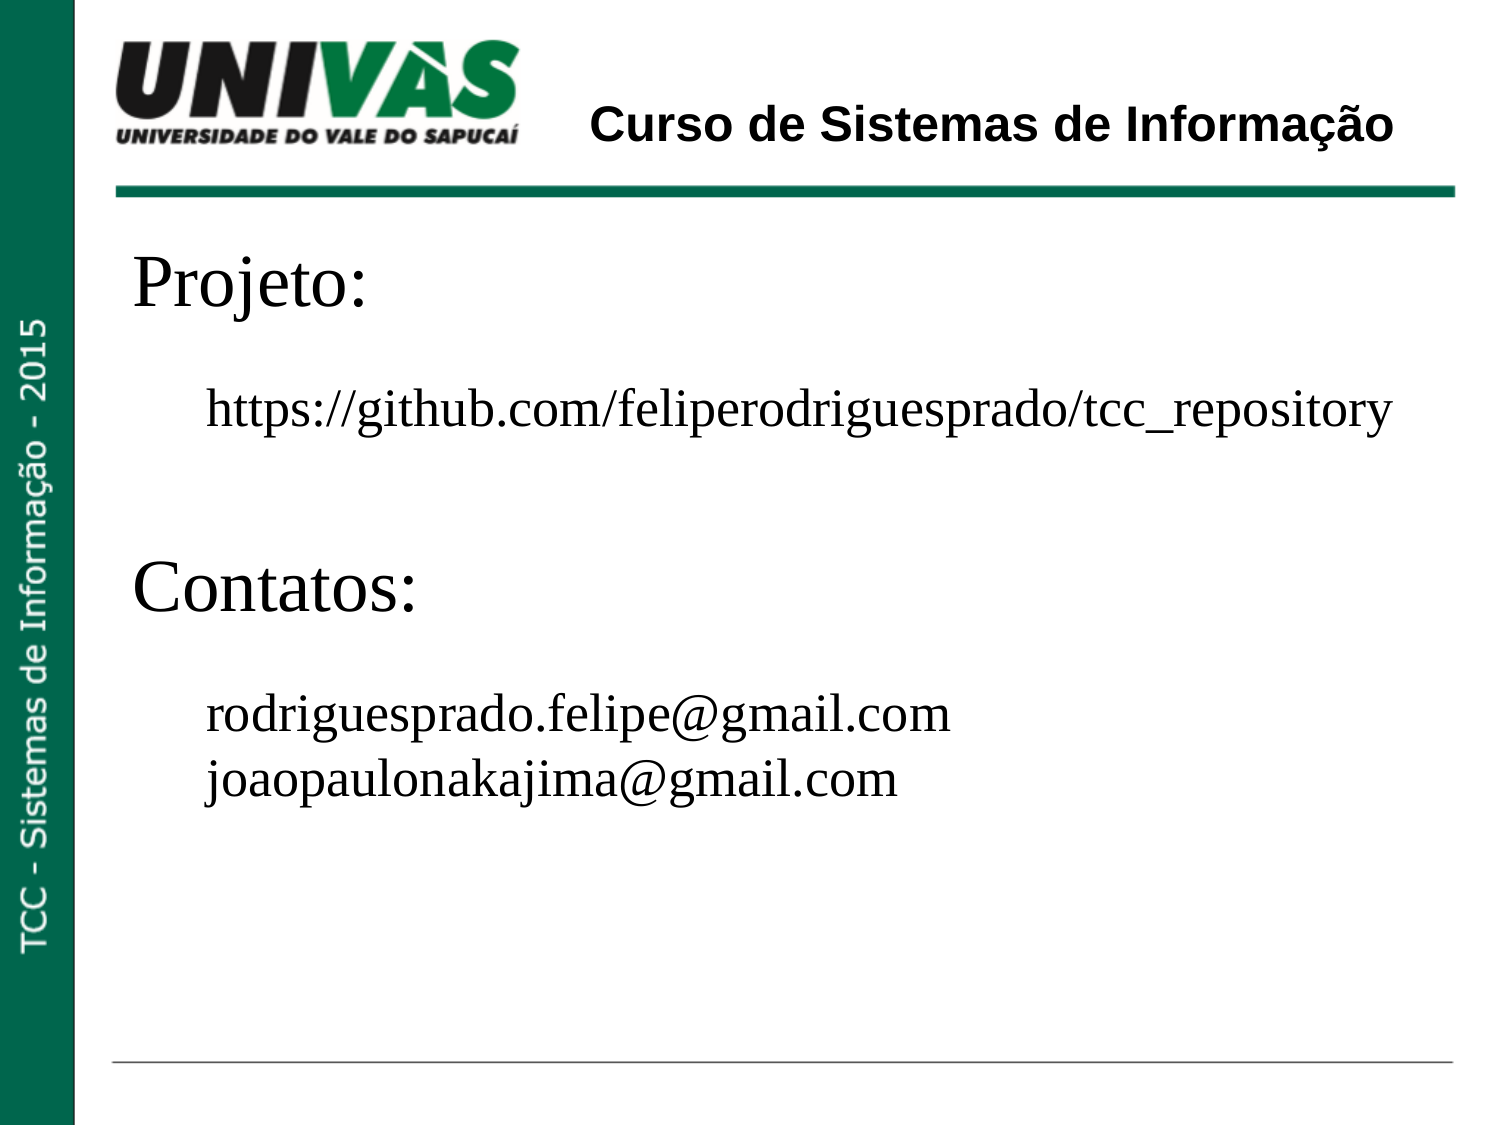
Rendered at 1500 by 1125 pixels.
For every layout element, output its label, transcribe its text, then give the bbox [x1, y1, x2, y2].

title Curso de Sistemas de Informação [531, 46, 1453, 197]
text_box Projeto: https://github.com/feliperodriguesprado/tcc_repository Contatos: rodriguesprado.felipe@gmail.com joaopaulonakajima@gmail.com [117, 224, 1453, 1040]
picture [0, 0, 1500, 1125]
